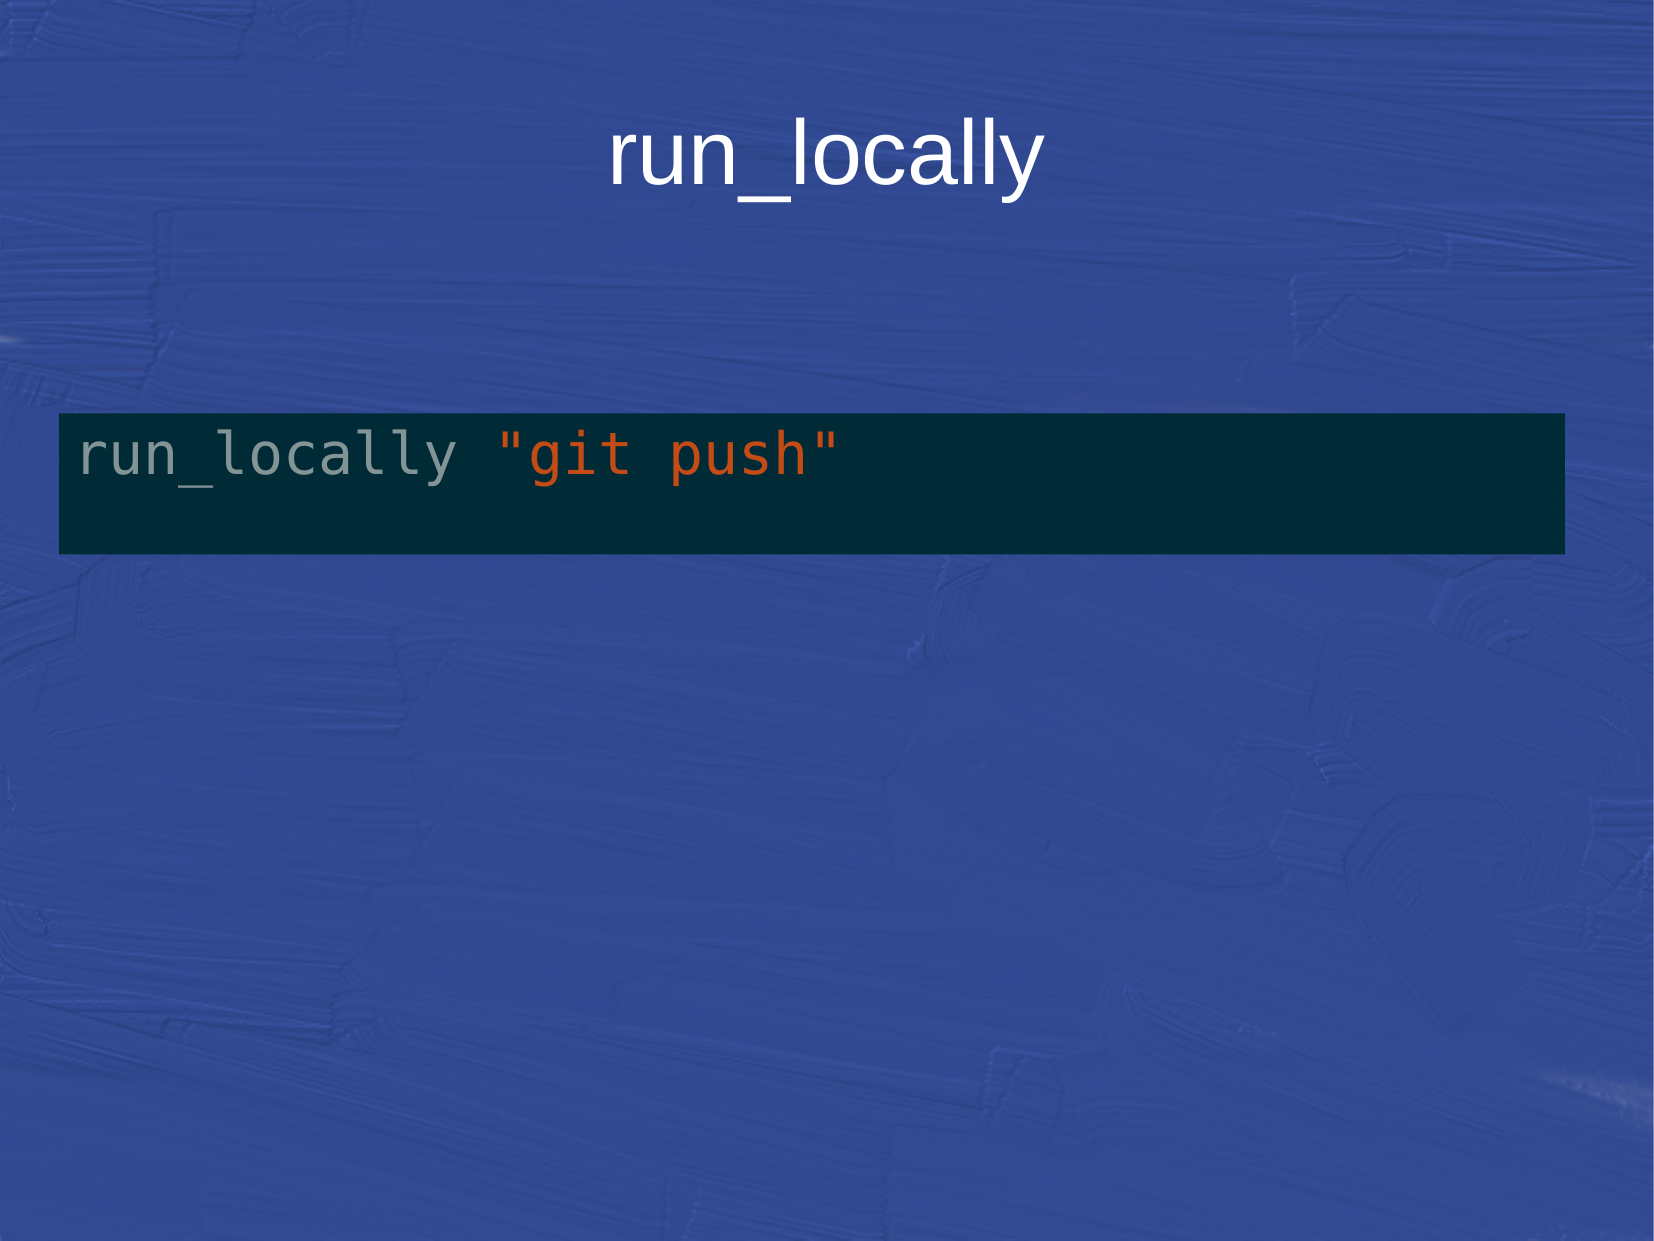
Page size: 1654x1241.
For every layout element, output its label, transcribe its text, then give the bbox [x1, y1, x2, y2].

text_box run_locally "git push" [59, 413, 1565, 555]
picture [0, 0, 1654, 1241]
title run_locally [82, 56, 1571, 250]
